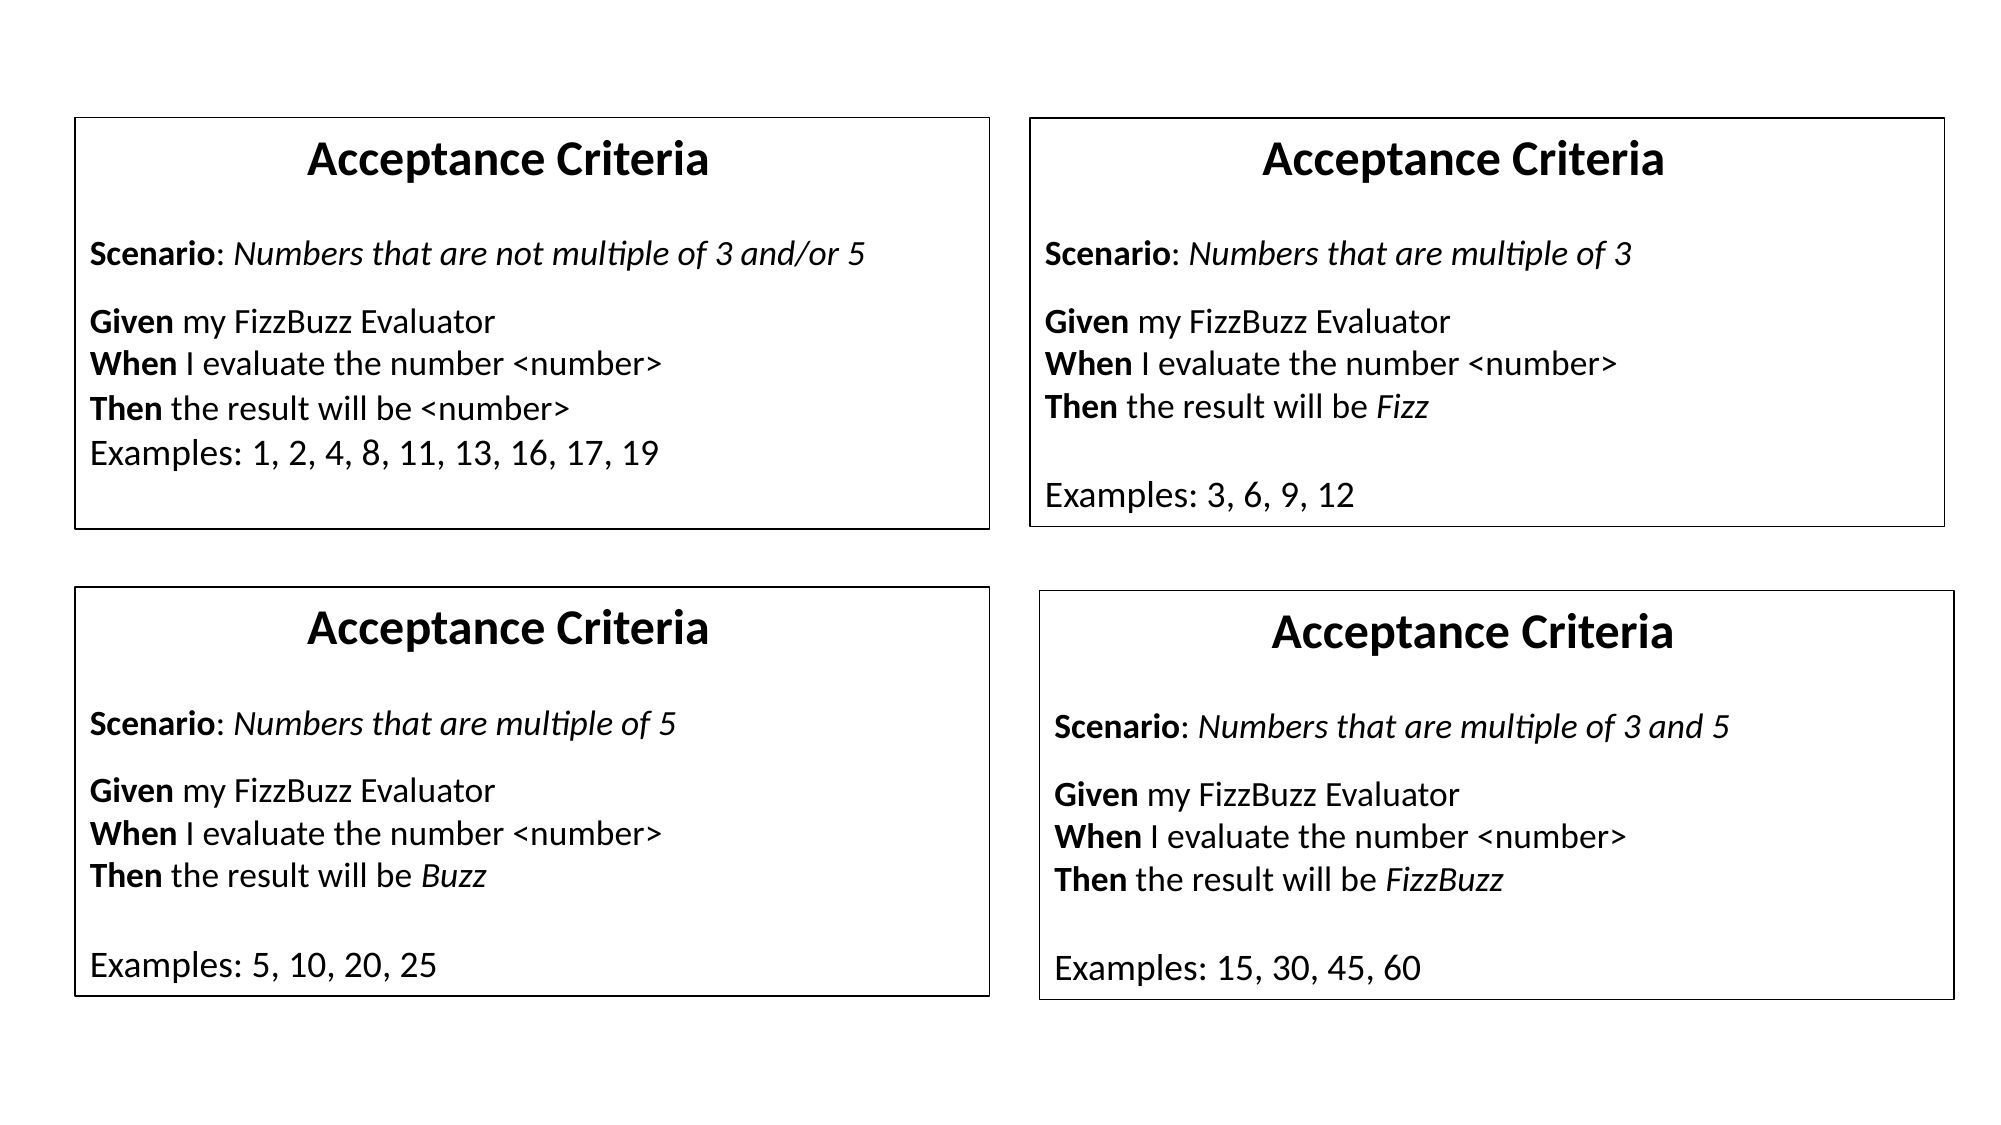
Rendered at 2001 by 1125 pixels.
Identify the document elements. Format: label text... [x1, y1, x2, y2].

text_box Acceptance Criteria Scenario: Numbers that are multiple of 3 and 5 Given my FizzBuzz Evaluator When I evaluate the number <number> Then the result will be FizzBuzz Examples: 15, 30, 45, 60 [1039, 590, 1955, 1000]
text_box Acceptance Criteria Scenario: Numbers that are multiple of 3 Given my FizzBuzz Evaluator When I evaluate the number <number> Then the result will be Fizz Examples: 3, 6, 9, 12 [1030, 117, 1945, 527]
text_box Acceptance Criteria Scenario: Numbers that are multiple of 5 Given my FizzBuzz Evaluator When I evaluate the number <number> Then the result will be Buzz Examples: 5, 10, 20, 25 [74, 587, 990, 997]
text_box Acceptance Criteria Scenario: Numbers that are not multiple of 3 and/or 5 Given my FizzBuzz Evaluator When I evaluate the number <number> Then the result will be <number> Examples: 1, 2, 4, 8, 11, 13, 16, 17, 19 [74, 117, 990, 530]
